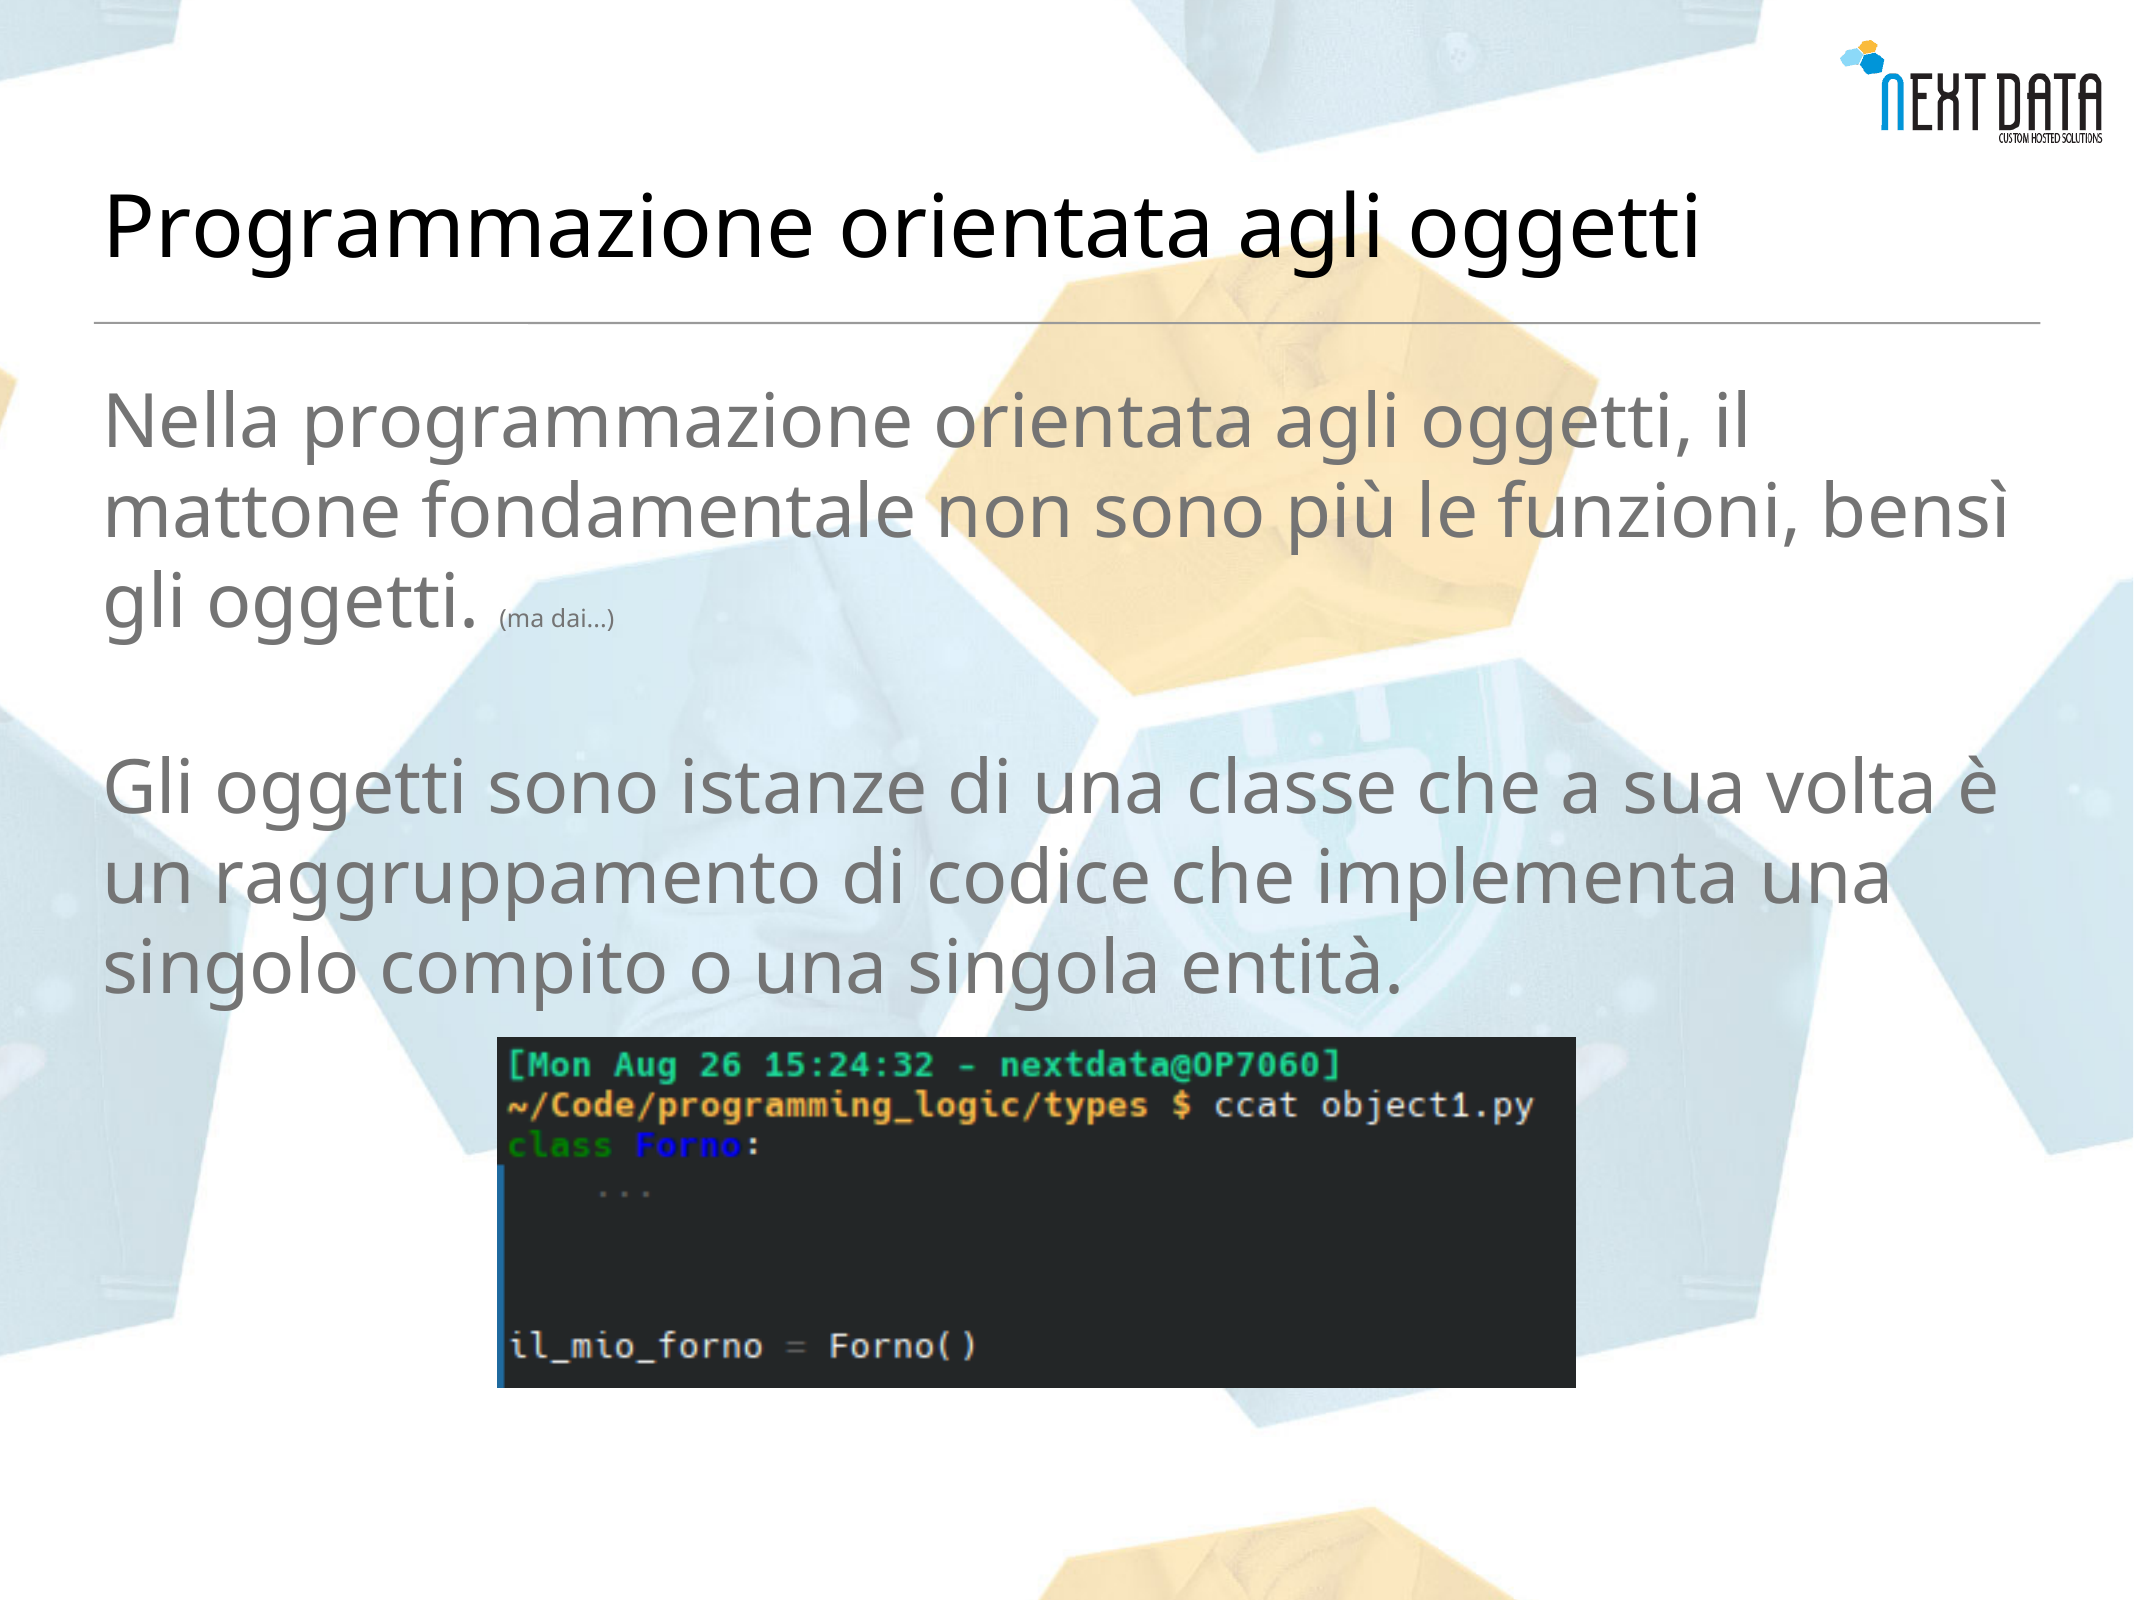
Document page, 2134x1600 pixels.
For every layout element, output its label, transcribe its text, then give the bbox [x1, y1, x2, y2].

text_box Nella programmazione orientata agli oggetti, il mattone fondamentale non sono più le funzioni, bensì gli oggetti. (ma dai...) Gli oggetti sono istanze di una classe che a sua volta è un raggruppamento di codice che implementa una singolo compito o una singola entità. [93, 364, 2040, 1459]
picture [0, 0, 2134, 1600]
text_box Programmazione orientata agli oggetti [93, 54, 2040, 284]
